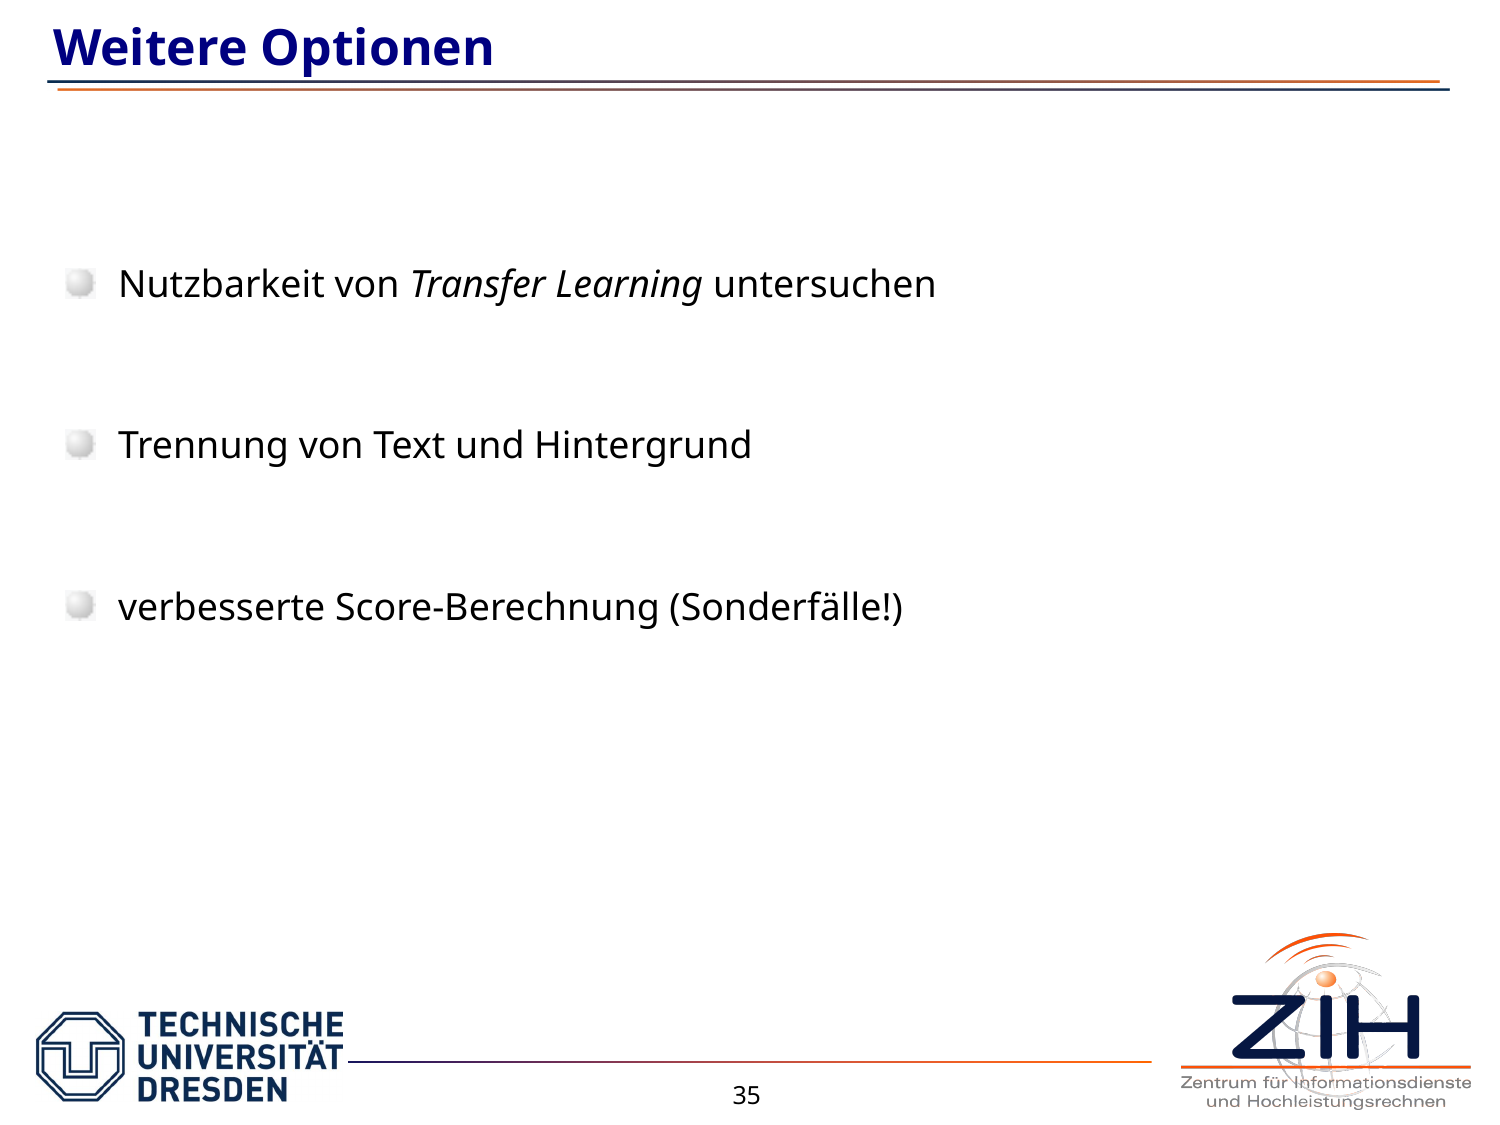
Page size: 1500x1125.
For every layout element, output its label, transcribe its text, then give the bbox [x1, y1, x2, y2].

title Weitere Optionen [53, 12, 1453, 81]
picture [47, 80, 1450, 91]
list Nutzbarkeit von Transfer Learning untersuchen Trennung von Text und Hintergrund verbesserte Score-Berechnung (Sonderfälle!) [29, 118, 1418, 771]
picture [1181, 933, 1471, 1110]
picture [35, 1011, 343, 1102]
